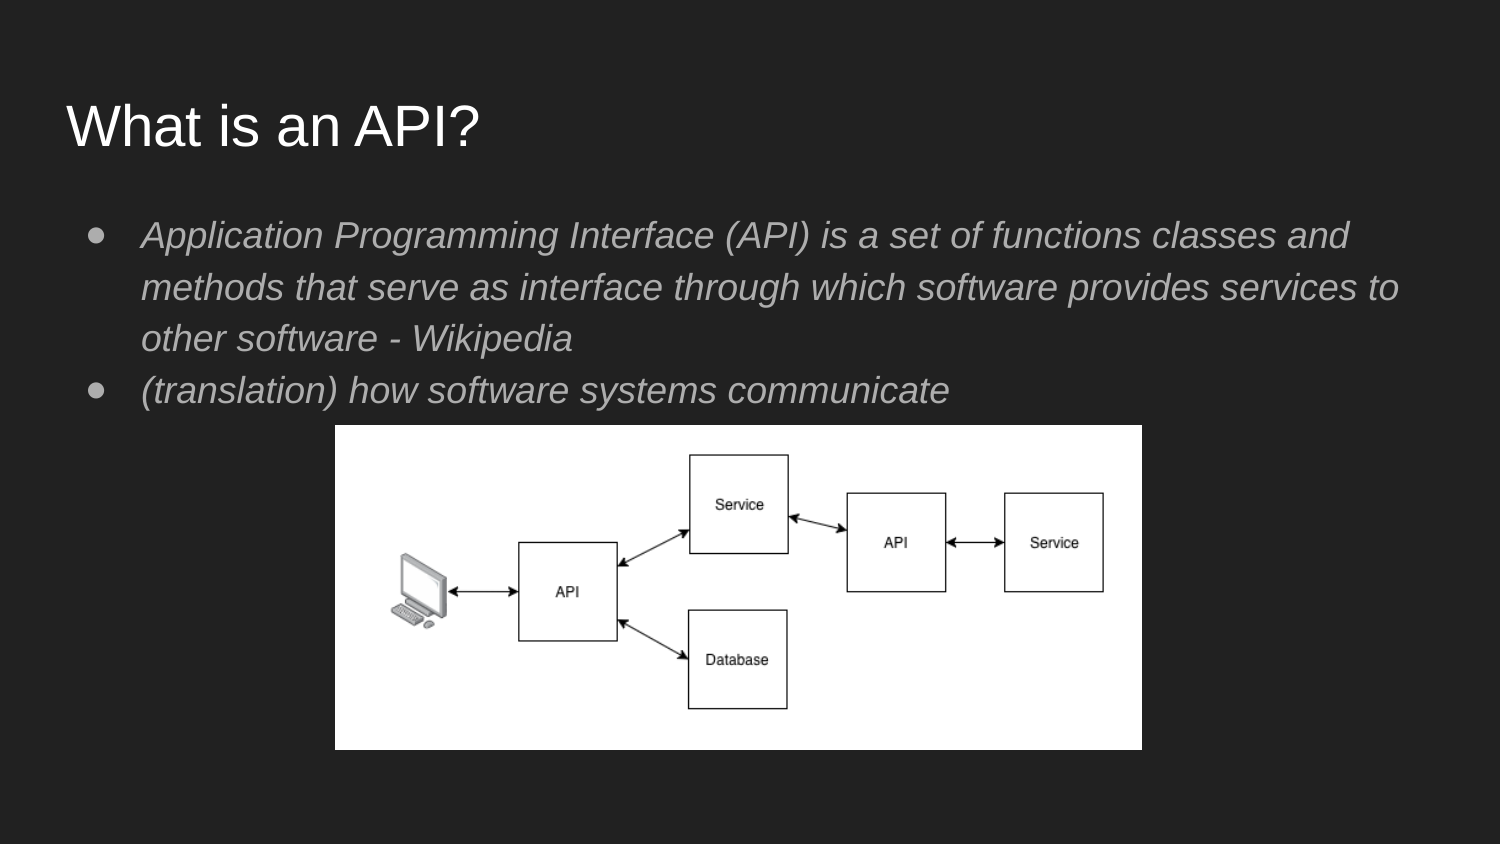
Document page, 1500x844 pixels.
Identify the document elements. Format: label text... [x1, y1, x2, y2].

list Application Programming Interface (API) is a set of functions classes and methods that serve as interface through which software provides services to other software - Wikipedia (translation) how software systems communicate [51, 189, 1449, 750]
picture [335, 425, 1142, 750]
title What is an API? [51, 72, 1449, 167]
